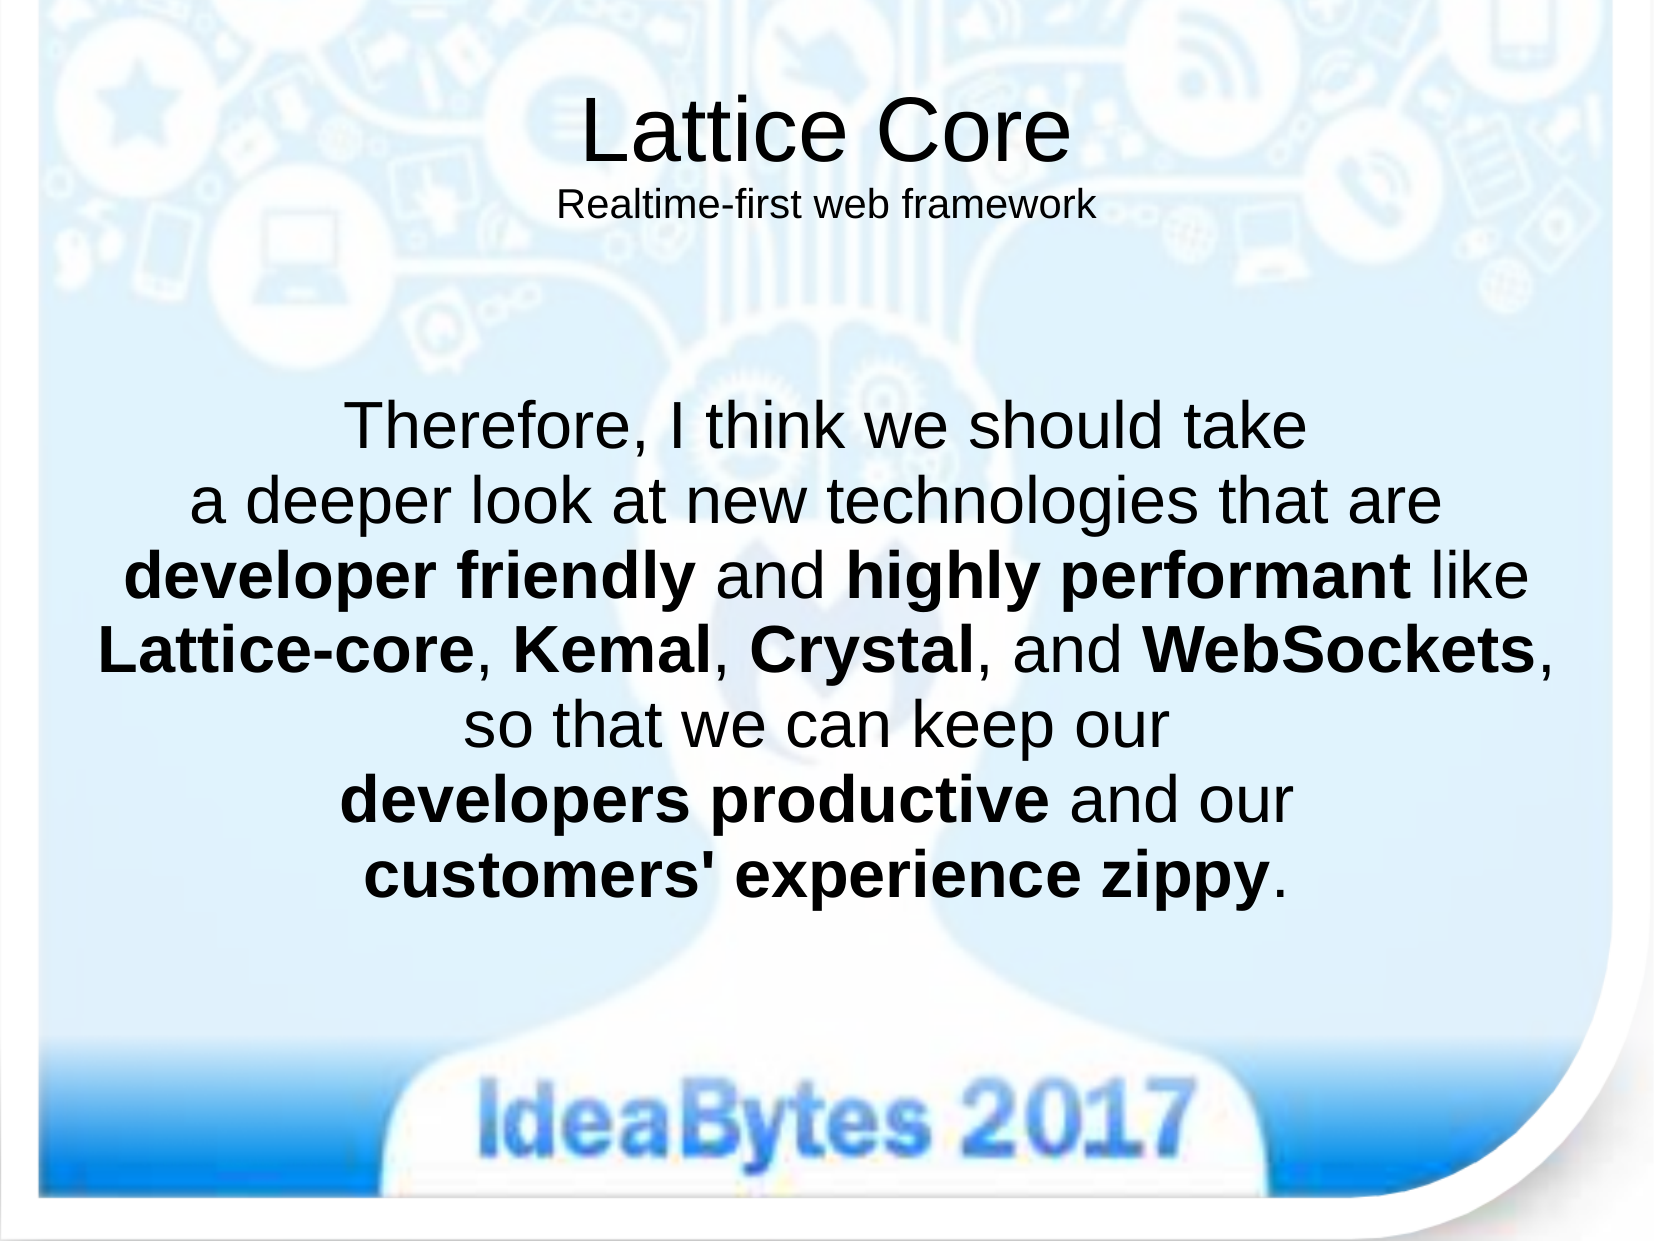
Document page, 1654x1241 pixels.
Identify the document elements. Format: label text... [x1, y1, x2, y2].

title Lattice Core Realtime-first web framework [82, 49, 1571, 257]
subtitle Therefore, I think we should take a deeper look at new technologies that are developer friendly and highly performant like Lattice-core, Kemal, Crystal, and WebSockets, so that we can keep our developers productive and our customers' experience zippy. [82, 290, 1571, 1010]
picture [0, 0, 1654, 1241]
